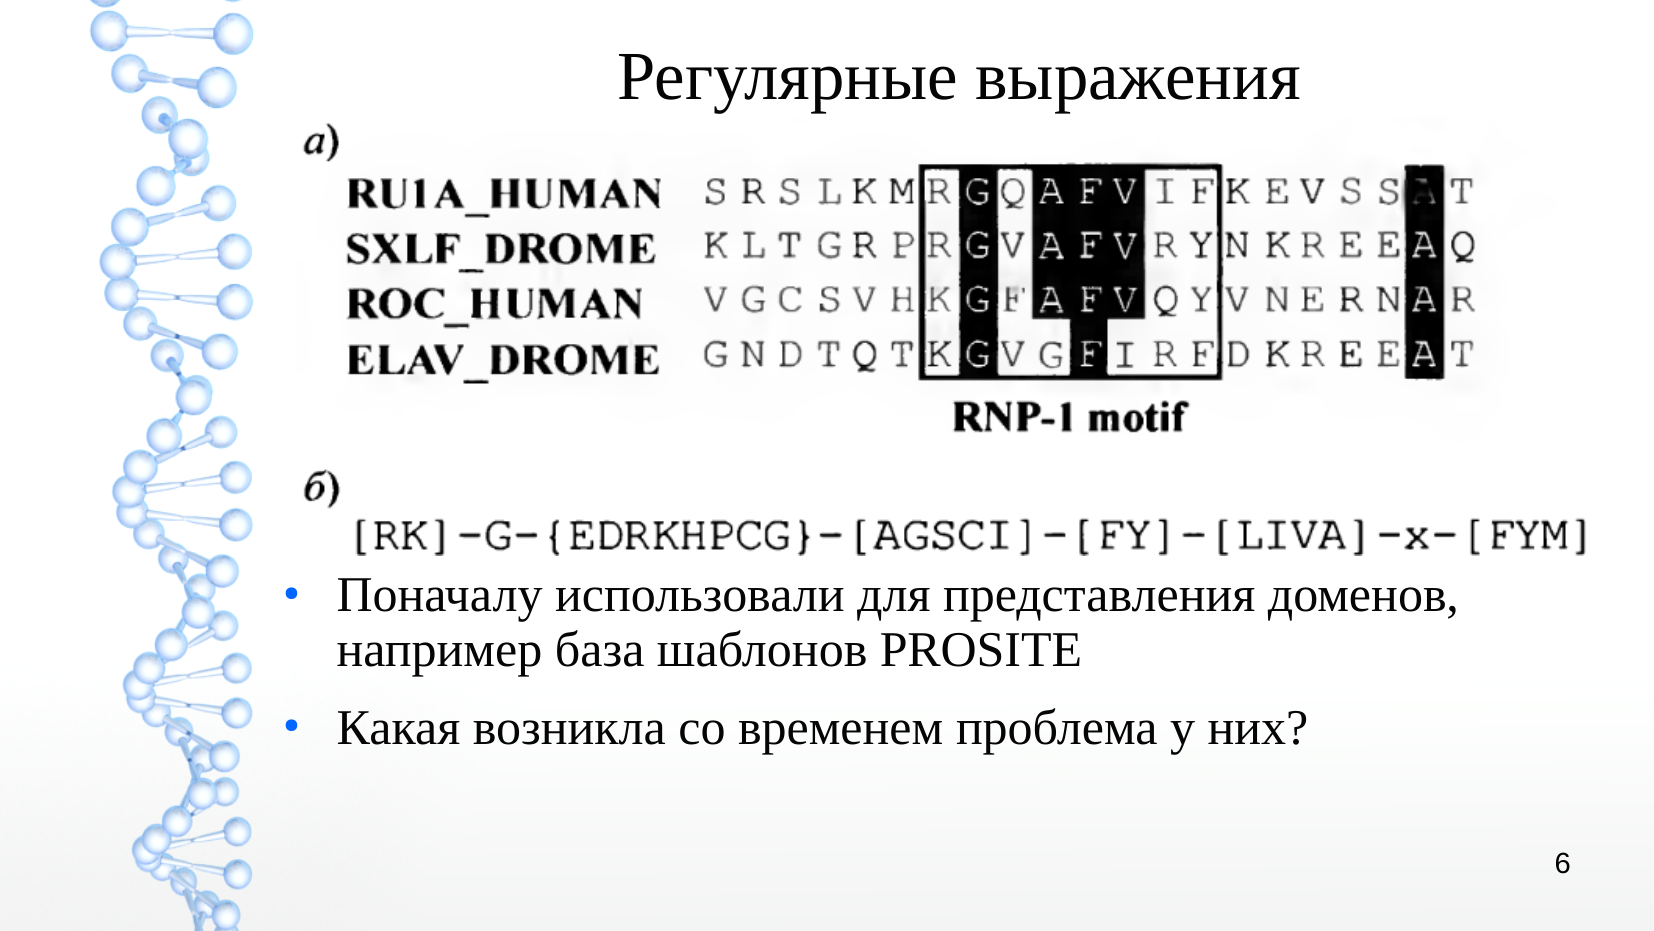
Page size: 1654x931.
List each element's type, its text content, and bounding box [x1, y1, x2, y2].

title Регулярные выражения [295, 0, 1625, 154]
list Поначалу использовали для представления доменов, например база шаблонов PROSITE Какая возникла со временем проблема у них? [265, 566, 1548, 875]
picture [0, 0, 1654, 931]
